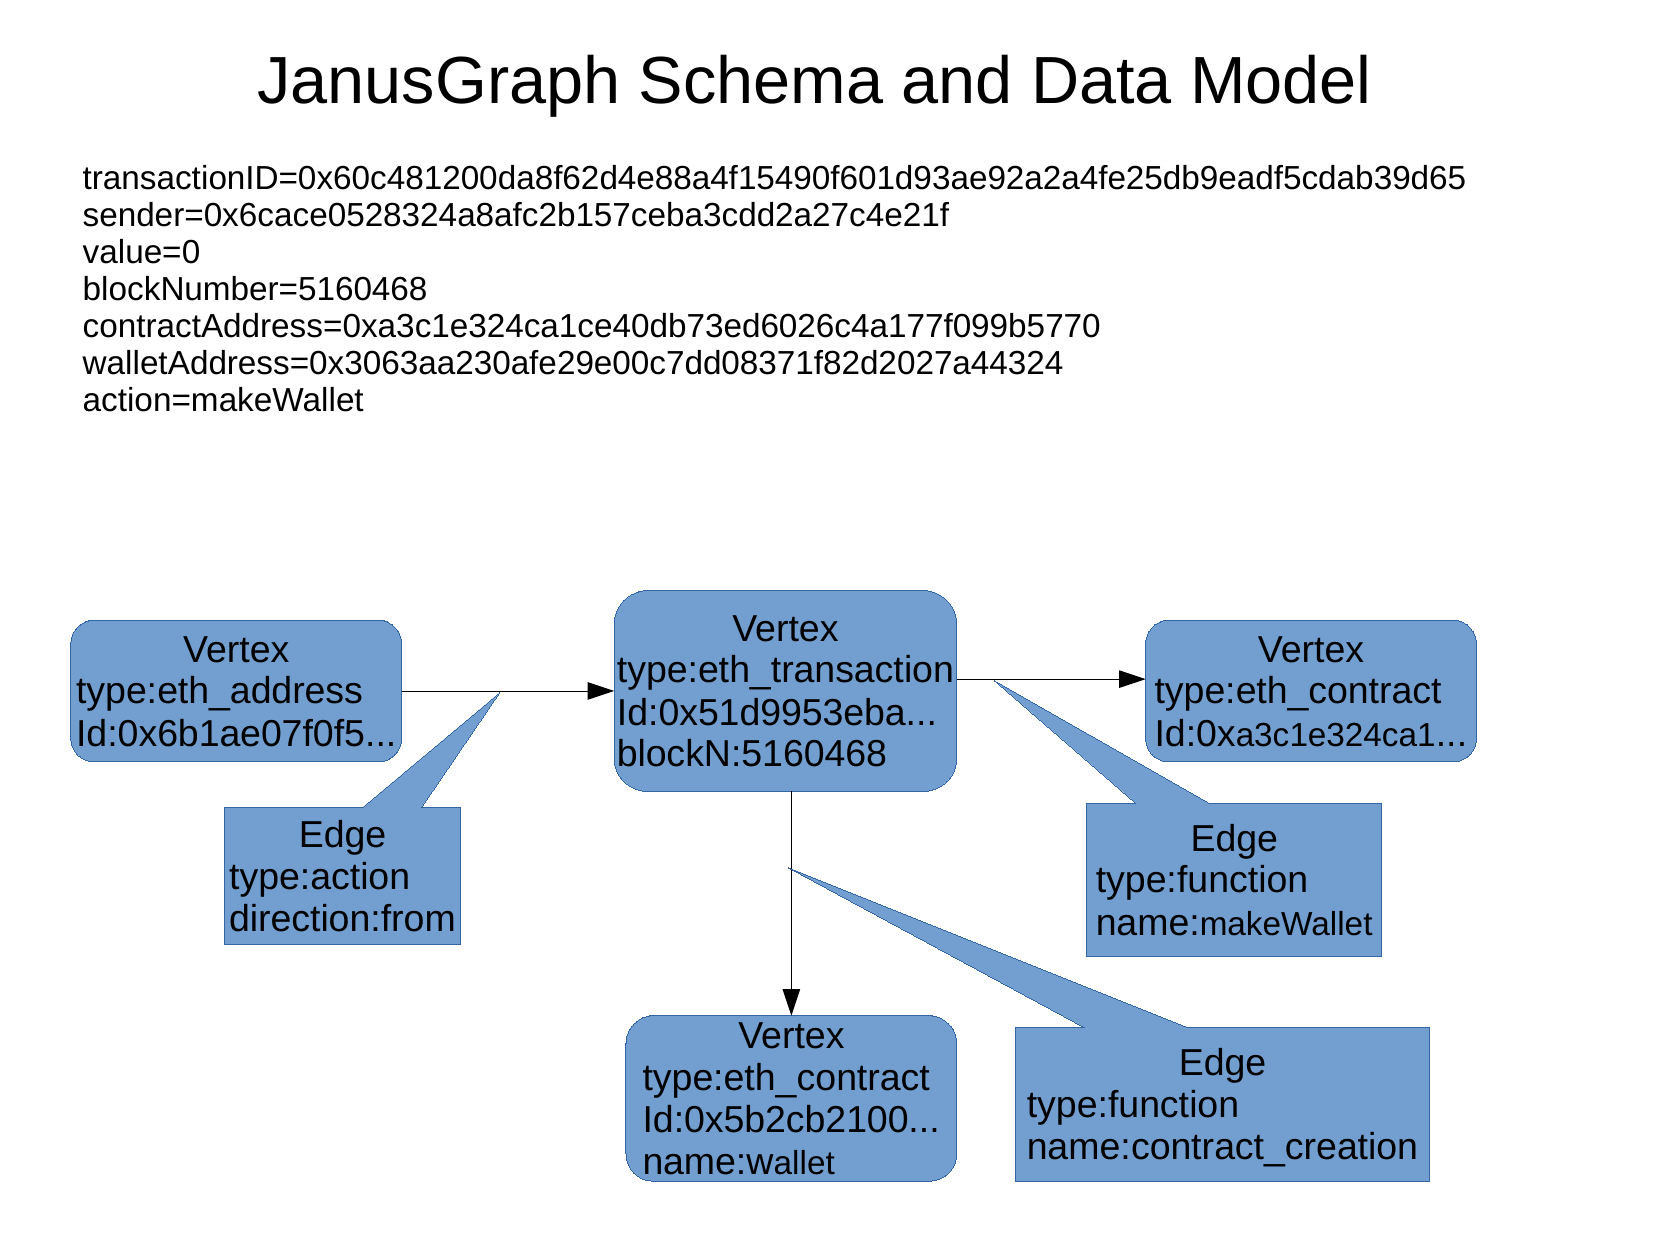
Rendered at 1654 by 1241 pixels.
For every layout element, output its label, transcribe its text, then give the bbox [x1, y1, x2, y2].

text_box Edge type:function name:contract_creation [788, 867, 1430, 1182]
text_box transactionID=0x60c481200da8f62d4e88a4f15490f601d93ae92a2a4fe25db9eadf5cdab39d65 sender=0x6cace0528324a8afc2b157ceba3cdd2a27c4e21f value=0 blockNumber=5160468 contractAddress=0xa3c1e324ca1ce40db73ed6026c4a177f099b5770 walletAddress=0x3063aa230afe29e00c7dd08371f82d2027a44324 action=makeWallet [82, 153, 1571, 424]
text_box Vertex type:eth_transaction Id:0x51d9953eba... blockN:5160468 [614, 590, 957, 792]
text_box JanusGraph Schema and Data Model [118, 43, 1512, 119]
text_box Vertex type:eth_contract Id:0x5b2cb2100... name:wallet [625, 1015, 957, 1182]
text_box Edge type:function name:makeWallet [994, 680, 1382, 957]
text_box Edge type:action direction:from [224, 692, 500, 945]
text_box Vertex type:eth_address Id:0x6b1ae07f0f5... [70, 620, 402, 762]
text_box Vertex type:eth_contract Id:0xa3c1e324ca1... [1145, 620, 1477, 762]
